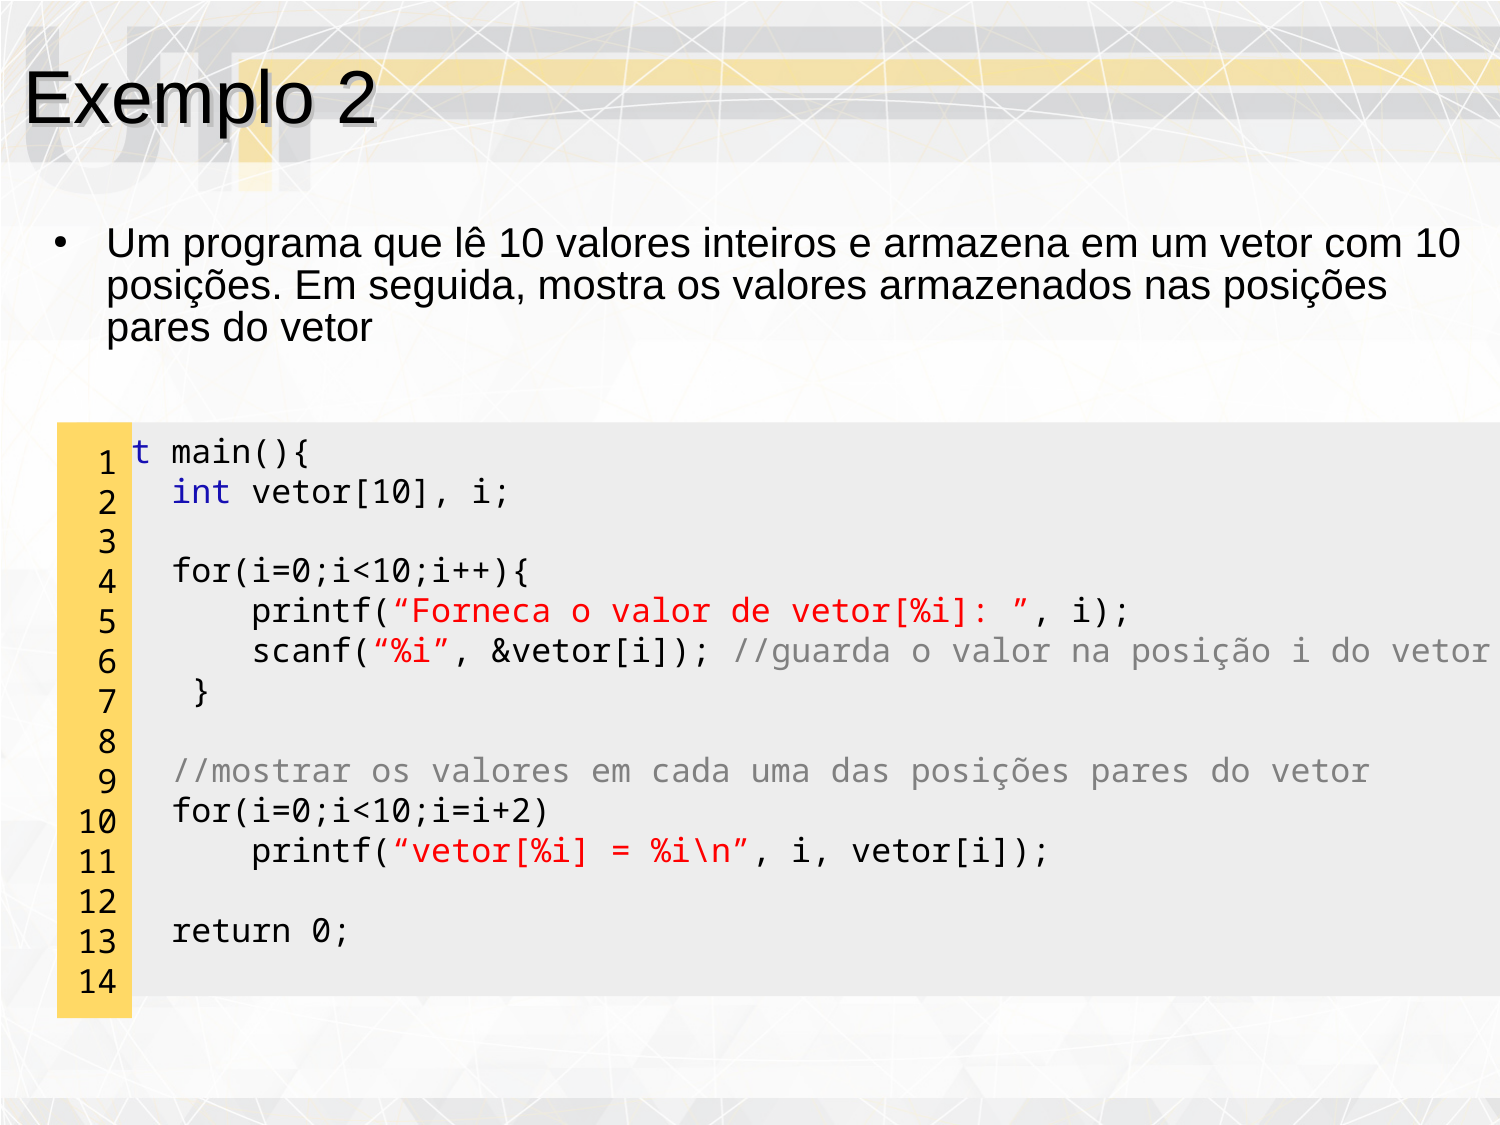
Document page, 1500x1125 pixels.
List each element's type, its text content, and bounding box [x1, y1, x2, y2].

text_box int main(){ int vetor[10], i; for(i=0;i<10;i++){ printf(“Forneca o valor de vetor[%i]: ”, i); scanf(“%i”, &vetor[i]); //guarda o valor na posição i do vetor } //mostrar os valores em cada uma das posições pares do vetor for(i=0;i<10;i=i+2) printf(“vetor[%i] = %i\n”, i, vetor[i]); return 0; } [132, 422, 1500, 997]
title Exemplo 2 [23, 18, 1489, 178]
text_box 1 2 3 4 5 6 7 8 9 10 11 12 13 14 [57, 422, 132, 1019]
list Um programa que lê 10 valores inteiros e armazena em um vetor com 10 posições. Em seguida, mostra os valores armazenados nas posições pares do vetor [35, 224, 1477, 1087]
